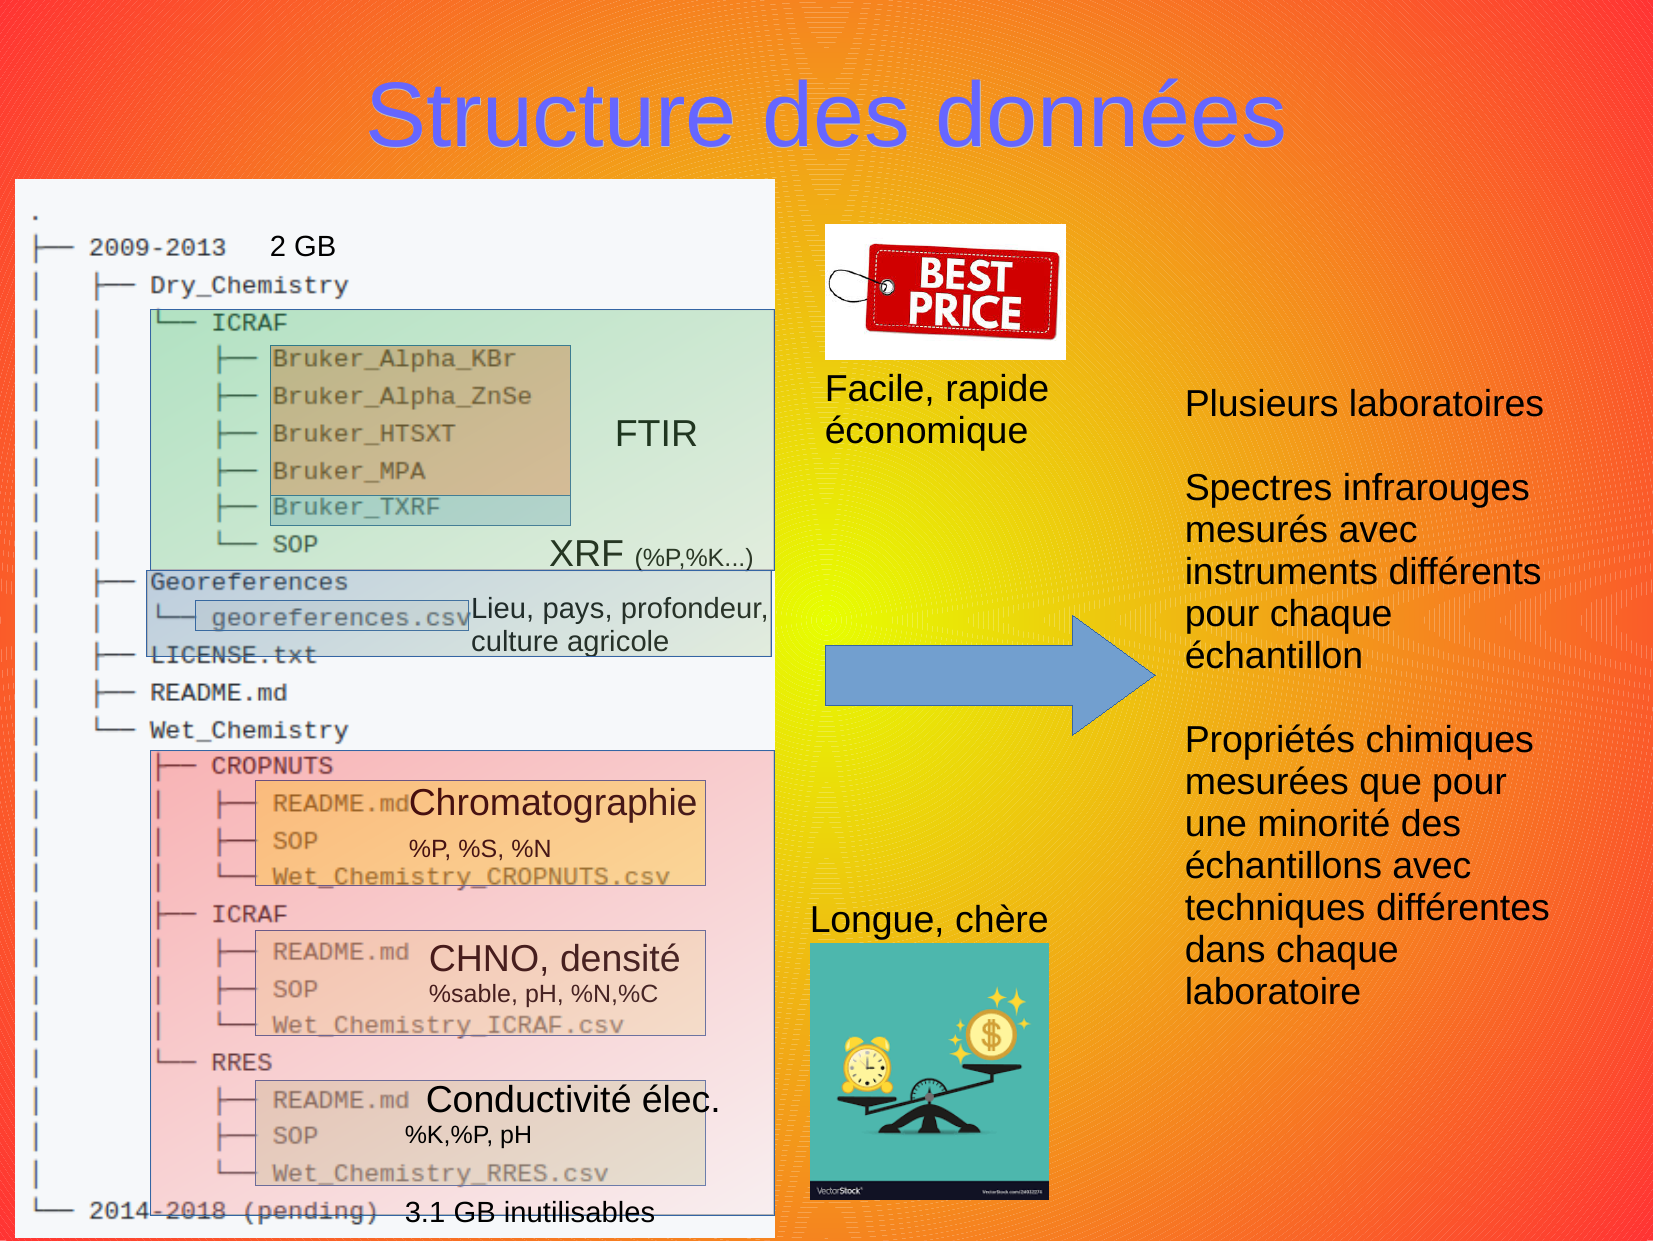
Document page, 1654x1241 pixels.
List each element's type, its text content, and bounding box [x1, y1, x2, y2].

picture [810, 943, 1049, 1201]
text_box Lieu, pays, profondeur, culture agricole [456, 585, 785, 666]
text_box Conductivité élec. %K,%P, pH [390, 1071, 775, 1241]
text_box Facile, rapide économique [810, 360, 1096, 459]
title Structure des données [82, 49, 1571, 181]
text_box Longue, chère [795, 891, 1081, 949]
text_box [825, 615, 1156, 736]
text_box [150, 750, 775, 1216]
text_box Plusieurs laboratoires Spectres infrarouges mesurés avec instruments différents pour chaque échantillon Propriétés chimiques mesurées que pour une minorité des échantillons avec techniques différentes dans chaque laboratoire [1170, 375, 1591, 1020]
text_box [146, 309, 775, 657]
picture [15, 179, 775, 1238]
text_box 2 GB [255, 222, 631, 271]
text_box 3.1 GB inutilisables [390, 1188, 766, 1236]
picture [825, 224, 1066, 360]
